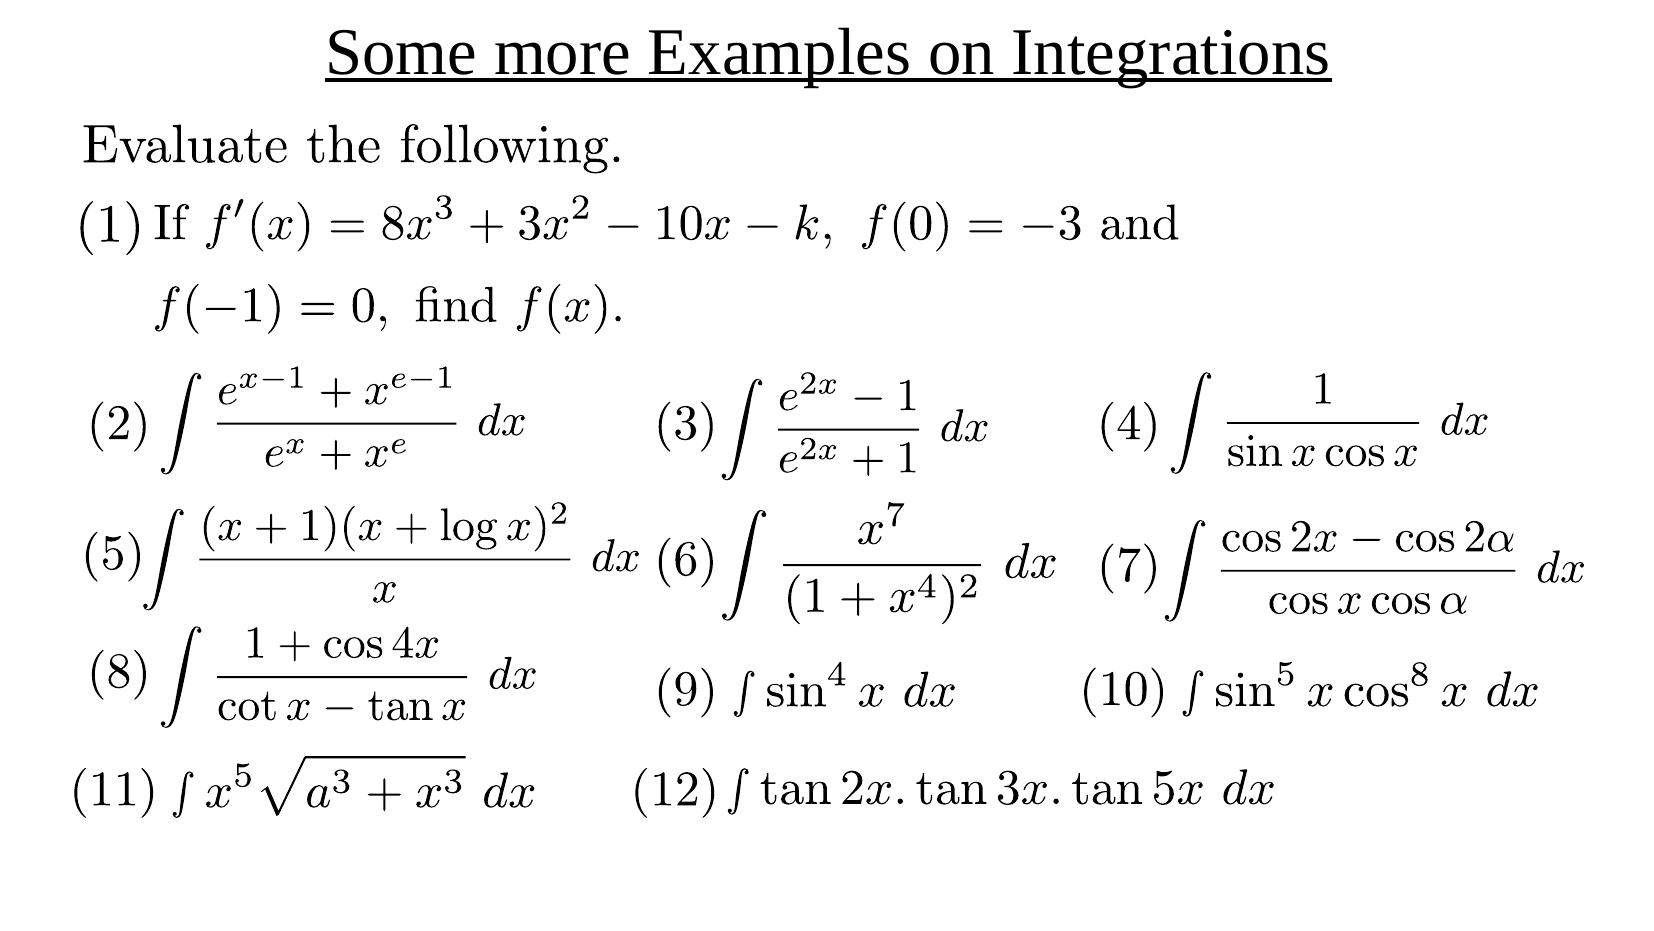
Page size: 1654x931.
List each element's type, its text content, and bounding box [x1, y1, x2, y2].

text_box [1081, 667, 1163, 718]
text_box [656, 667, 713, 718]
text_box [721, 372, 988, 481]
text_box [83, 531, 140, 582]
text_box [721, 502, 1056, 625]
text_box [727, 768, 1274, 815]
text_box [154, 283, 621, 334]
text_box [656, 401, 713, 452]
text_box [77, 201, 139, 256]
text_box [89, 649, 146, 700]
text_box [733, 661, 955, 718]
text_box [1099, 401, 1156, 452]
text_box [1099, 543, 1156, 594]
text_box [142, 502, 639, 611]
text_box [1182, 661, 1538, 717]
text_box [83, 124, 620, 174]
text_box [656, 537, 713, 588]
text_box [1164, 519, 1585, 622]
text_box [633, 767, 715, 818]
text_box [160, 366, 525, 475]
text_box [71, 767, 154, 818]
text_box [89, 401, 146, 452]
title Some more Examples on Integrations [84, 10, 1574, 94]
text_box [154, 195, 1179, 252]
text_box [160, 626, 536, 728]
text_box [172, 756, 535, 818]
subtitle [59, 129, 1607, 898]
text_box [1170, 372, 1488, 474]
